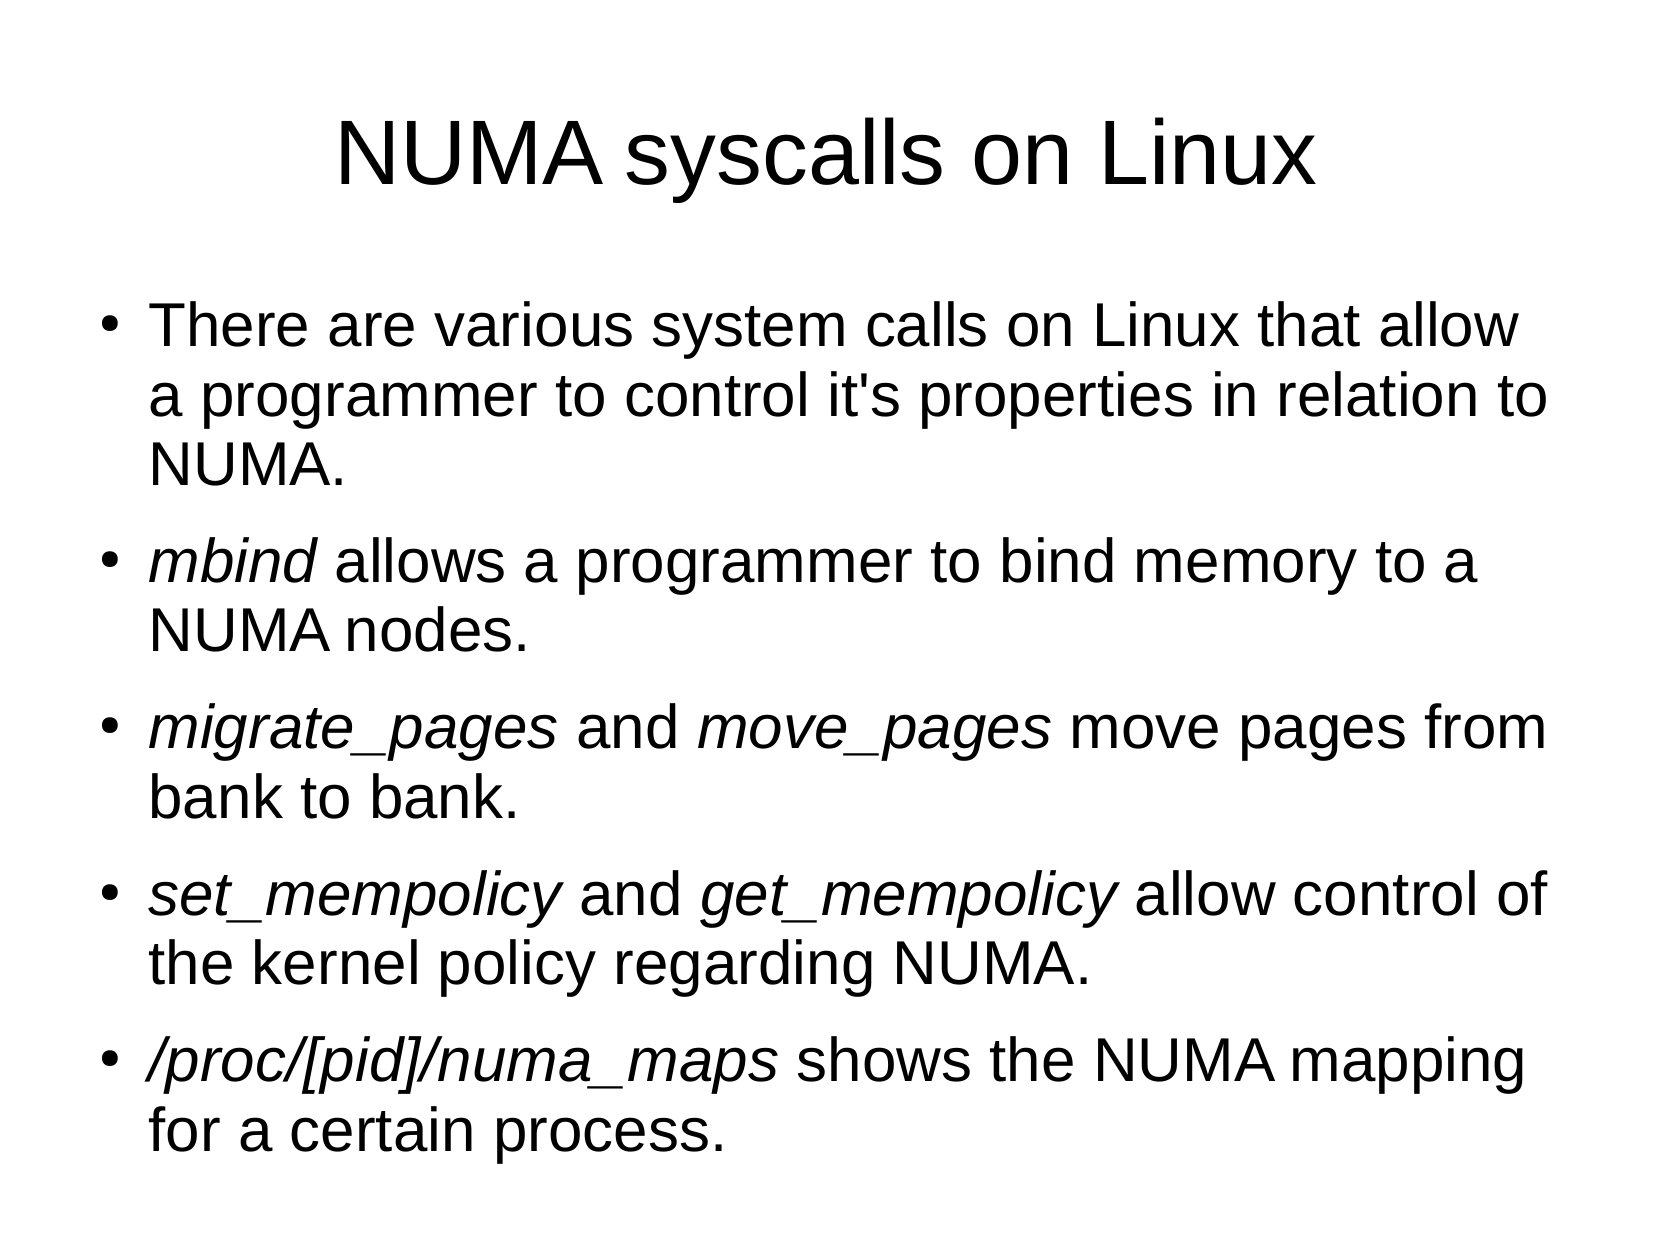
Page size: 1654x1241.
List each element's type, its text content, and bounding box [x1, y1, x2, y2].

list There are various system calls on Linux that allow a programmer to control it's properties in relation to NUMA. mbind allows a programmer to bind memory to a NUMA nodes. migrate_pages and move_pages move pages from bank to bank. set_mempolicy and get_mempolicy allow control of the kernel policy regarding NUMA. /proc/[pid]/numa_maps shows the NUMA mapping for a certain process. [82, 290, 1571, 1171]
title NUMA syscalls on Linux [82, 49, 1571, 257]
